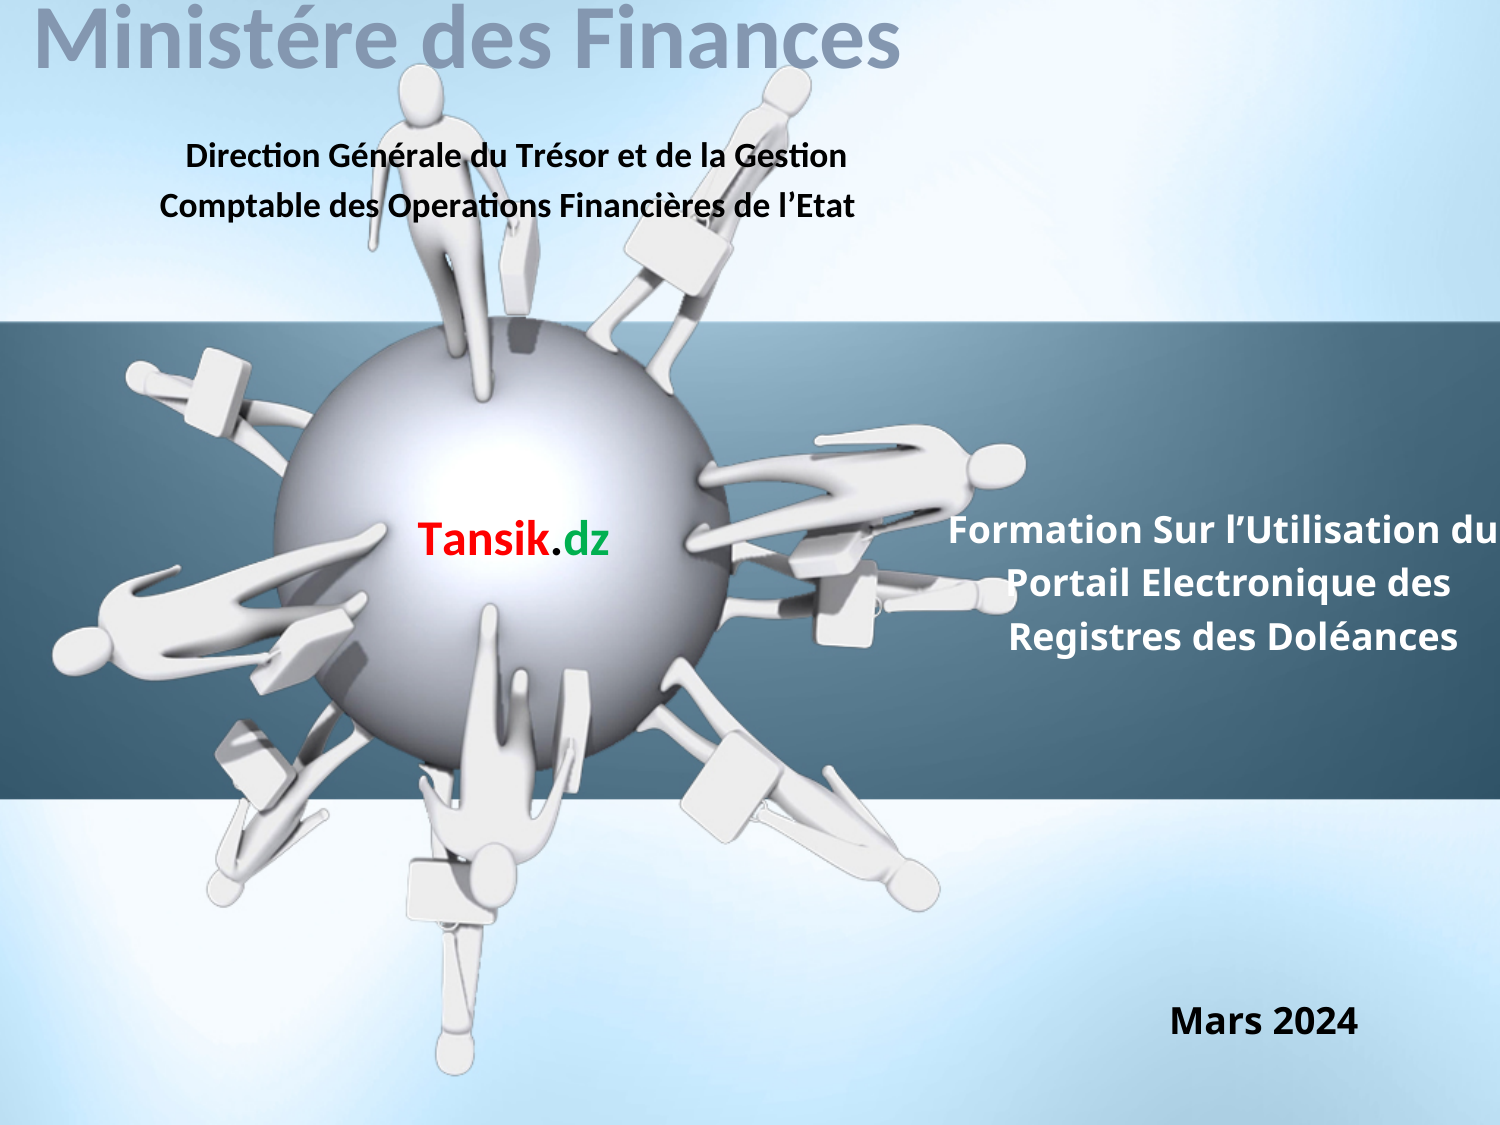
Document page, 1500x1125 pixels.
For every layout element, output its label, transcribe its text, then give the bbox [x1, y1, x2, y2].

text_box Formation Sur l’Utilisation du Portail Electronique des Registres des Doléances [851, 498, 1500, 665]
text_box Tansik.dz [402, 498, 639, 574]
subtitle Mars 2024 [1080, 989, 1447, 1102]
text_box Ministére des Finances [17, 0, 1447, 95]
text_box Direction Générale du Trésor et de la Gestion Comptable des Operations Financières de l’Etat [144, 124, 1500, 200]
